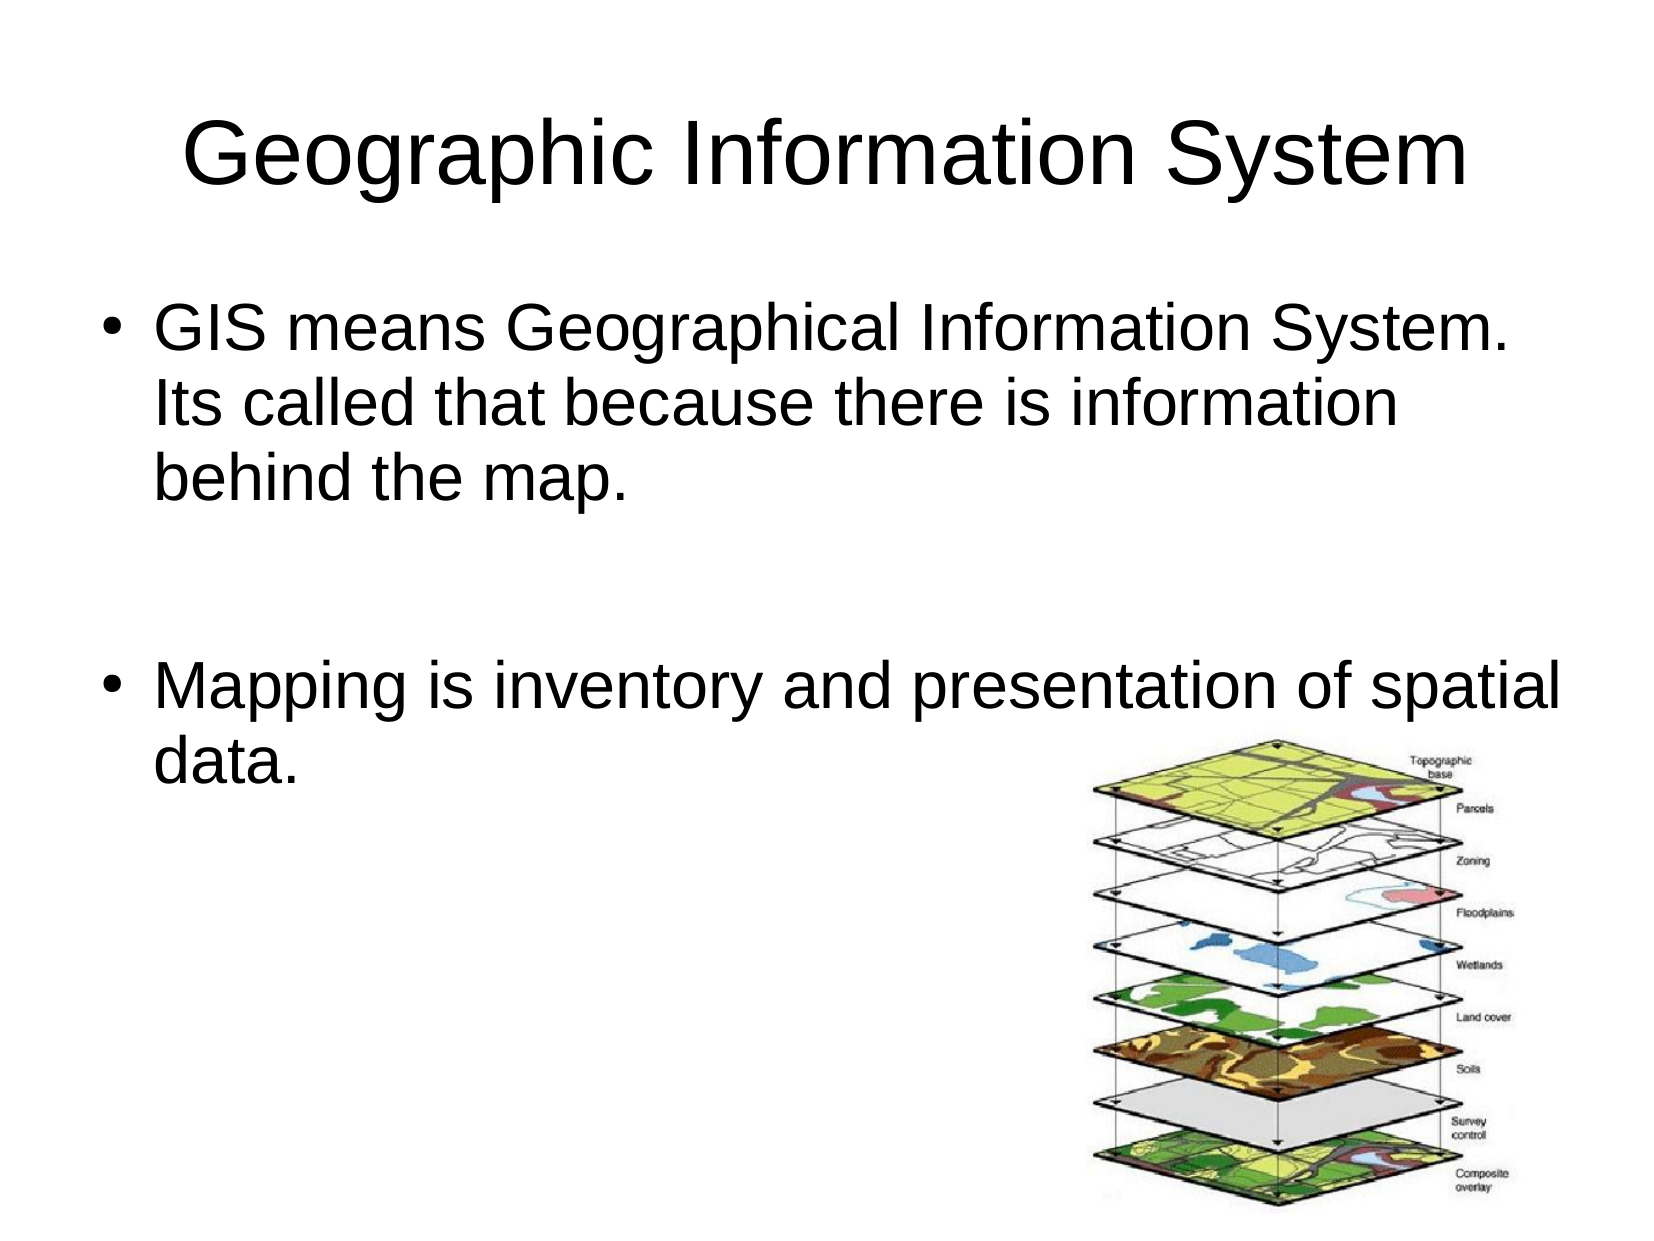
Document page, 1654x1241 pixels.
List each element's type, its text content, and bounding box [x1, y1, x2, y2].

list GIS means Geographical Information System. Its called that because there is information behind the map. Mapping is inventory and presentation of spatial data. [82, 290, 1571, 1010]
picture [1086, 726, 1524, 1214]
title Geographic Information System [82, 49, 1571, 257]
